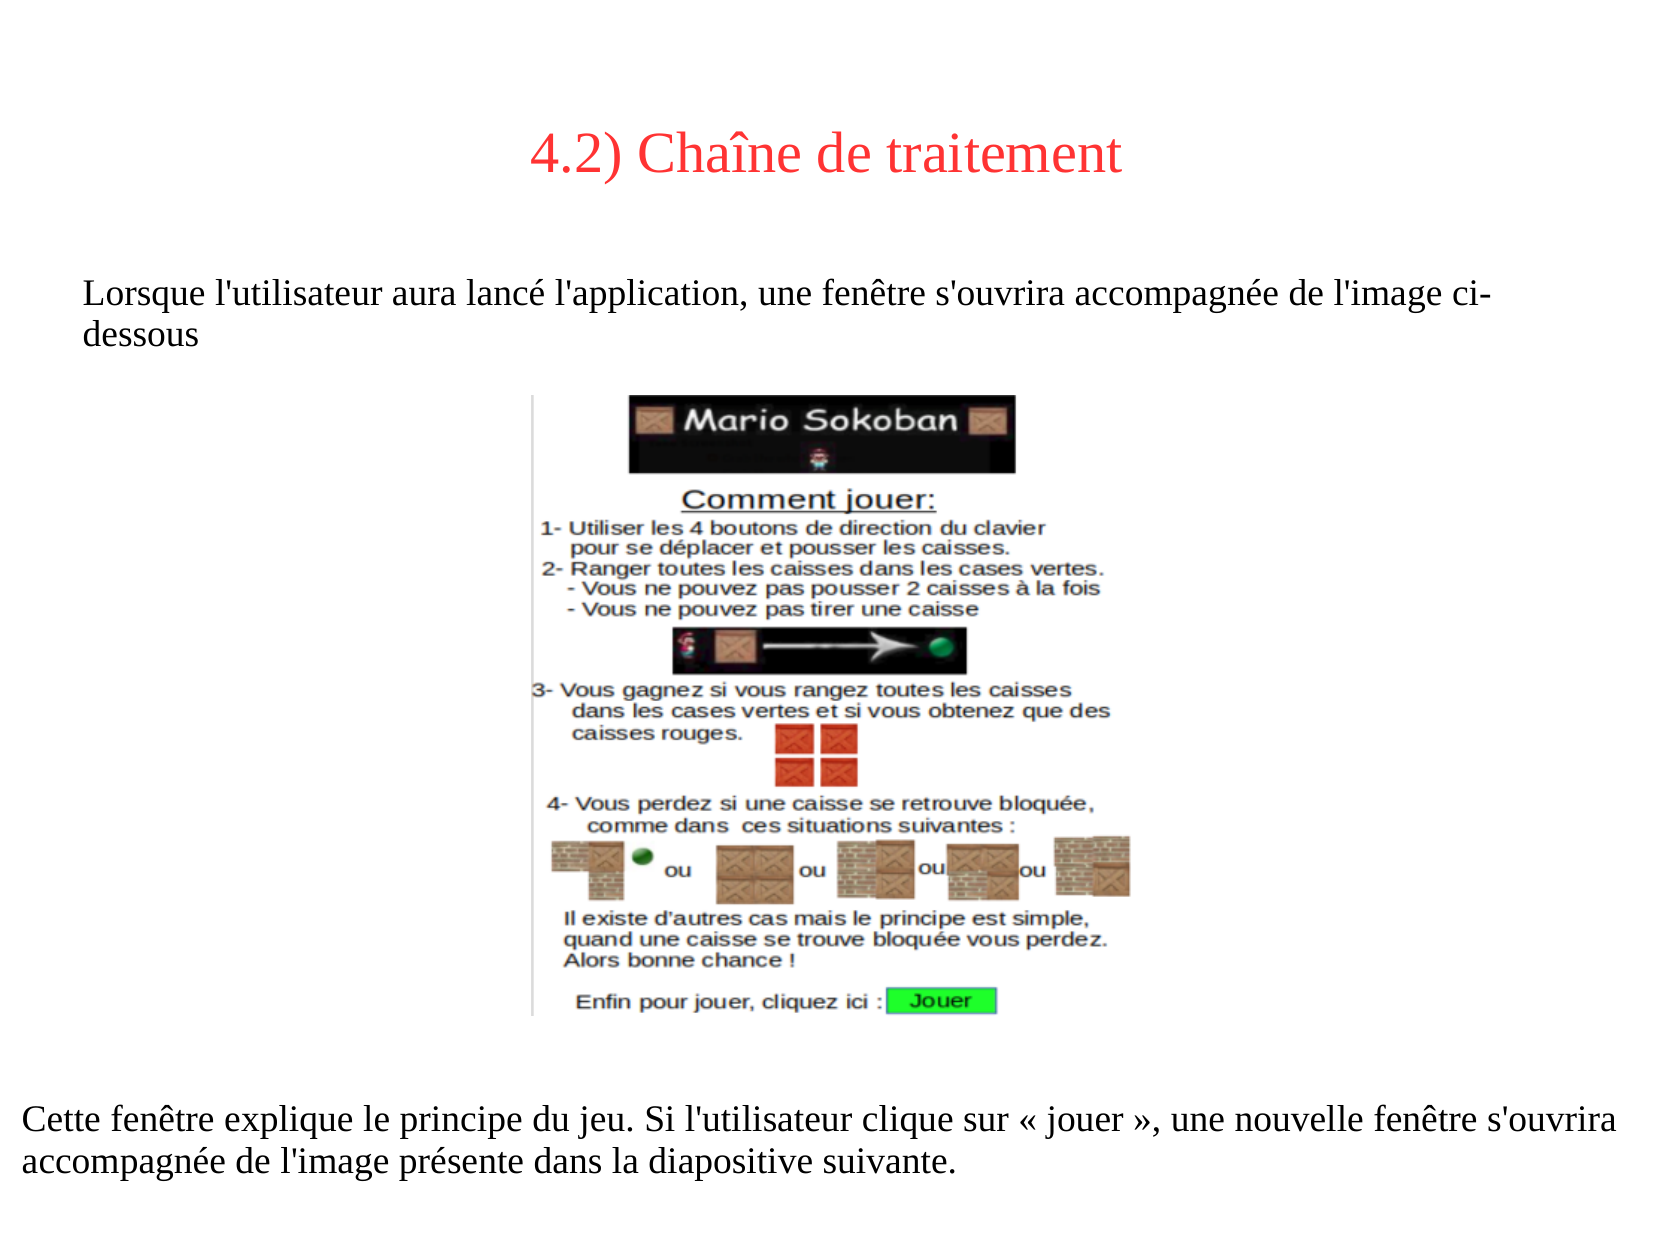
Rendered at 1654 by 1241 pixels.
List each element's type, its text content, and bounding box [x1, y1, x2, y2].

title 4.2) Chaîne de traitement [82, 49, 1571, 257]
text_box Cette fenêtre explique le principe du jeu. Si l'utilisateur clique sur « jouer », une nouvelle fenêtre s'ouvrira accompagnée de l'image présente dans la diapositive suivante. [21, 1098, 1642, 1184]
picture [531, 395, 1134, 1016]
list Lorsque l'utilisateur aura lancé l'application, une fenêtre s'ouvrira accompagnée de l'image ci-dessous [82, 271, 1571, 1098]
